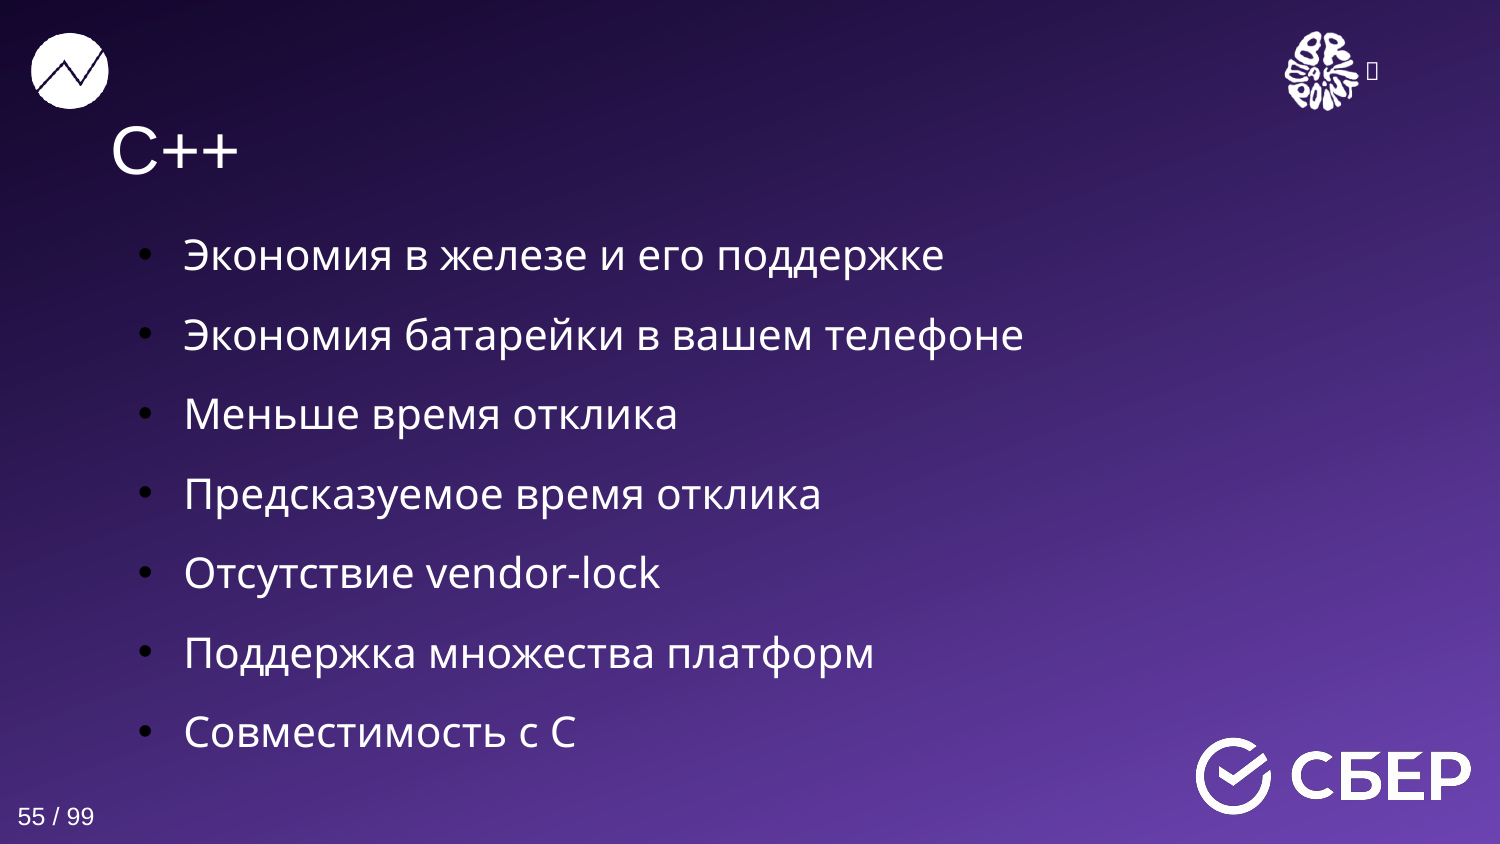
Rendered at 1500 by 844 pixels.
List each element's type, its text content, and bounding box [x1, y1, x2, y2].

list Экономия в железе и его поддержке Экономия батарейки в вашем телефоне Меньше время отклика Предсказуемое время отклика Отсутствие vendor-lock Поддержка множества платформ Совместимость с C [103, 224, 1397, 760]
text_box 🐙 [1364, 36, 1489, 107]
picture [0, 0, 1500, 844]
title C++ [103, 100, 1397, 205]
text_box <number> / 99 [2, 795, 632, 839]
